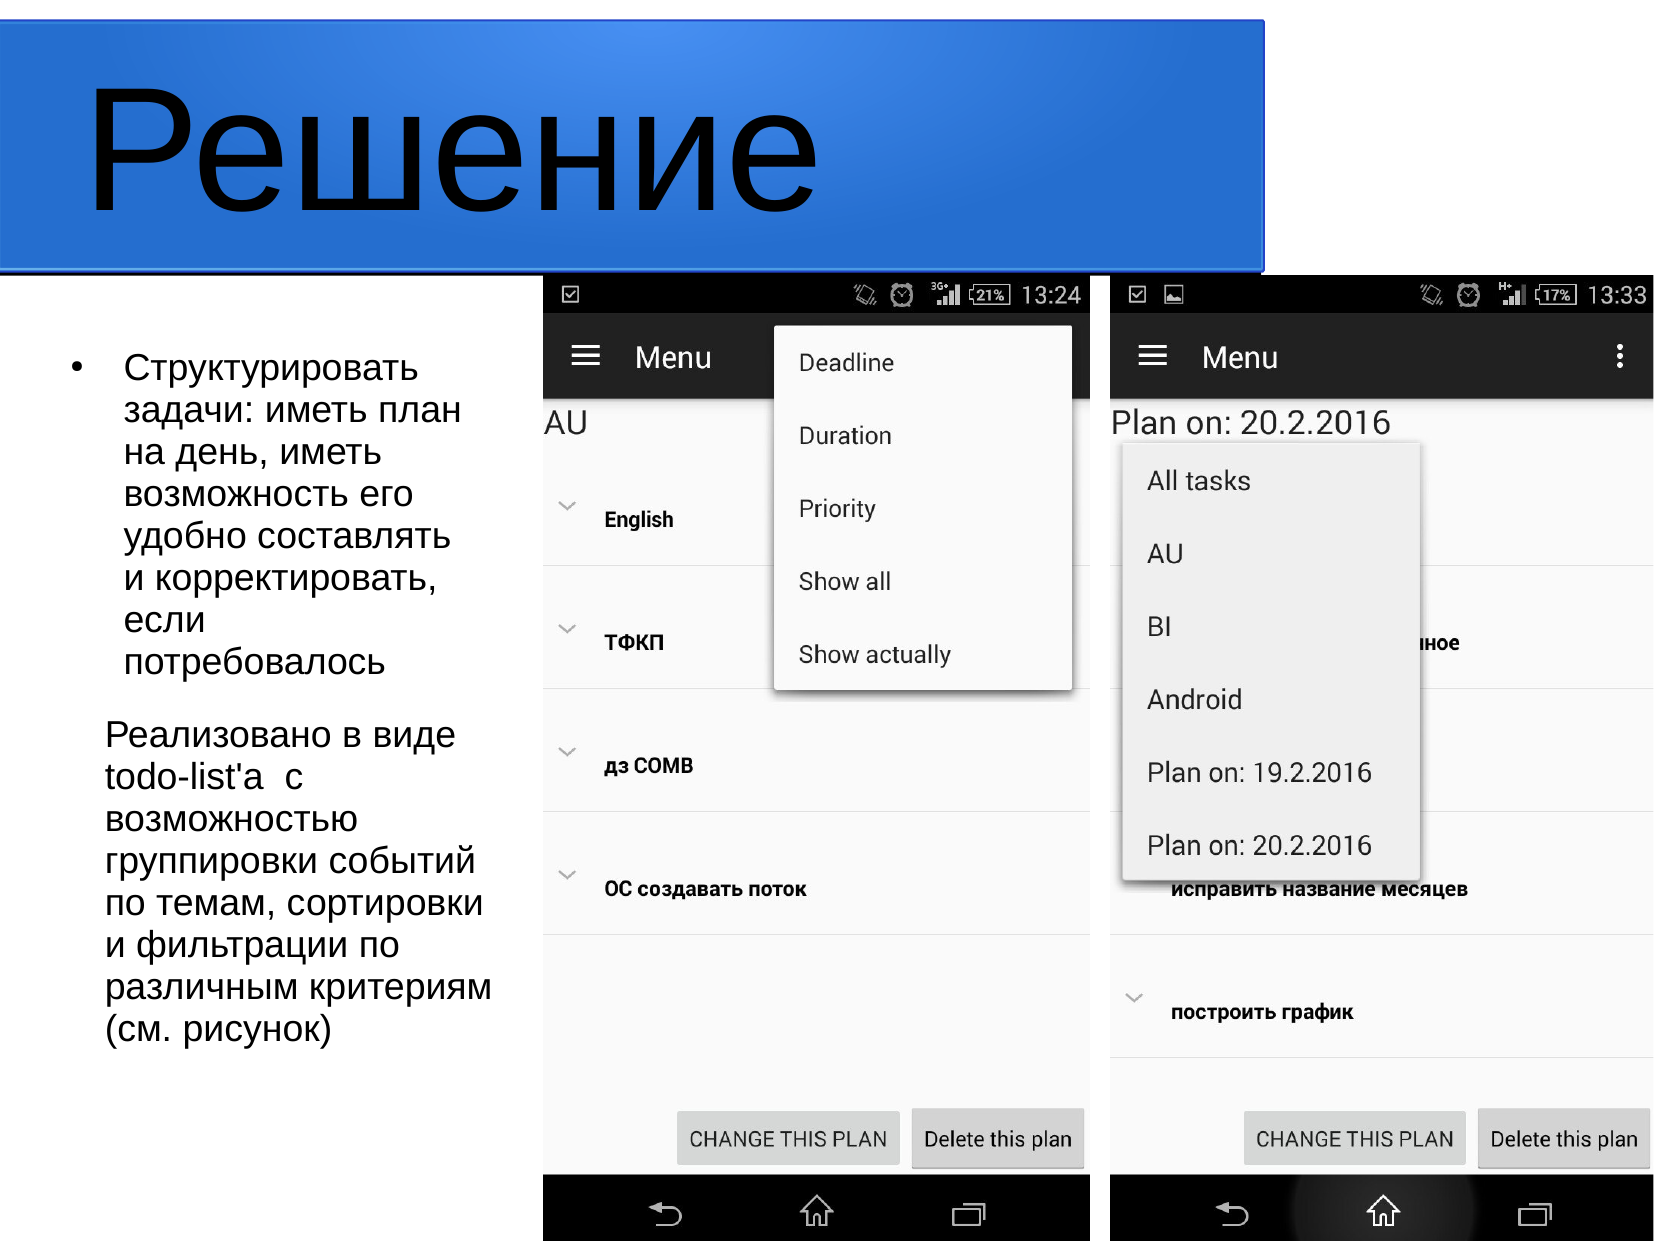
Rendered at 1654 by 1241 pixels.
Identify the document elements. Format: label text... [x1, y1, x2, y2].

picture [1110, 275, 1654, 1241]
picture [543, 275, 1090, 1241]
title Решение [82, 47, 1235, 252]
text_box Реализовано в виде todo-list'a с возможностью группировки событий по темам, сортировки и фильтрации по различным критериям (см. рисунок) [90, 705, 511, 1126]
list Структурировать задачи: иметь план на день, иметь возможность его удобно составлять и корректировать, если потребовалось [52, 346, 466, 976]
